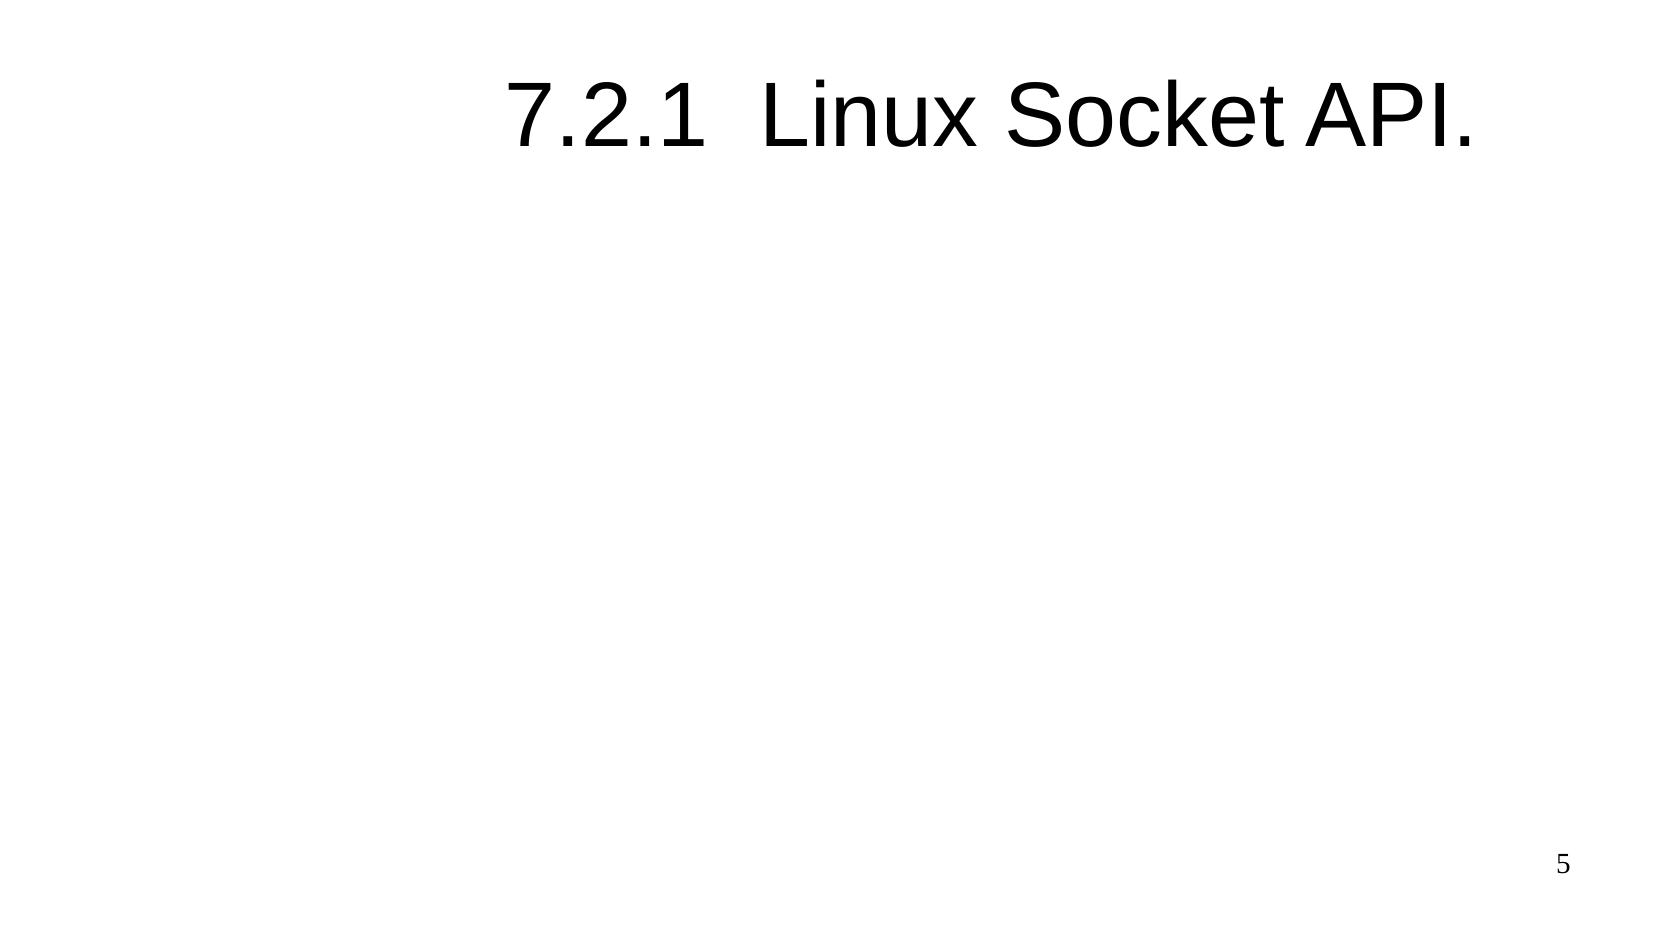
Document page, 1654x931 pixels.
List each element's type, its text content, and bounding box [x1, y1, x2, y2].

title 7.2.1 Linux Socket API. [82, 37, 1571, 193]
